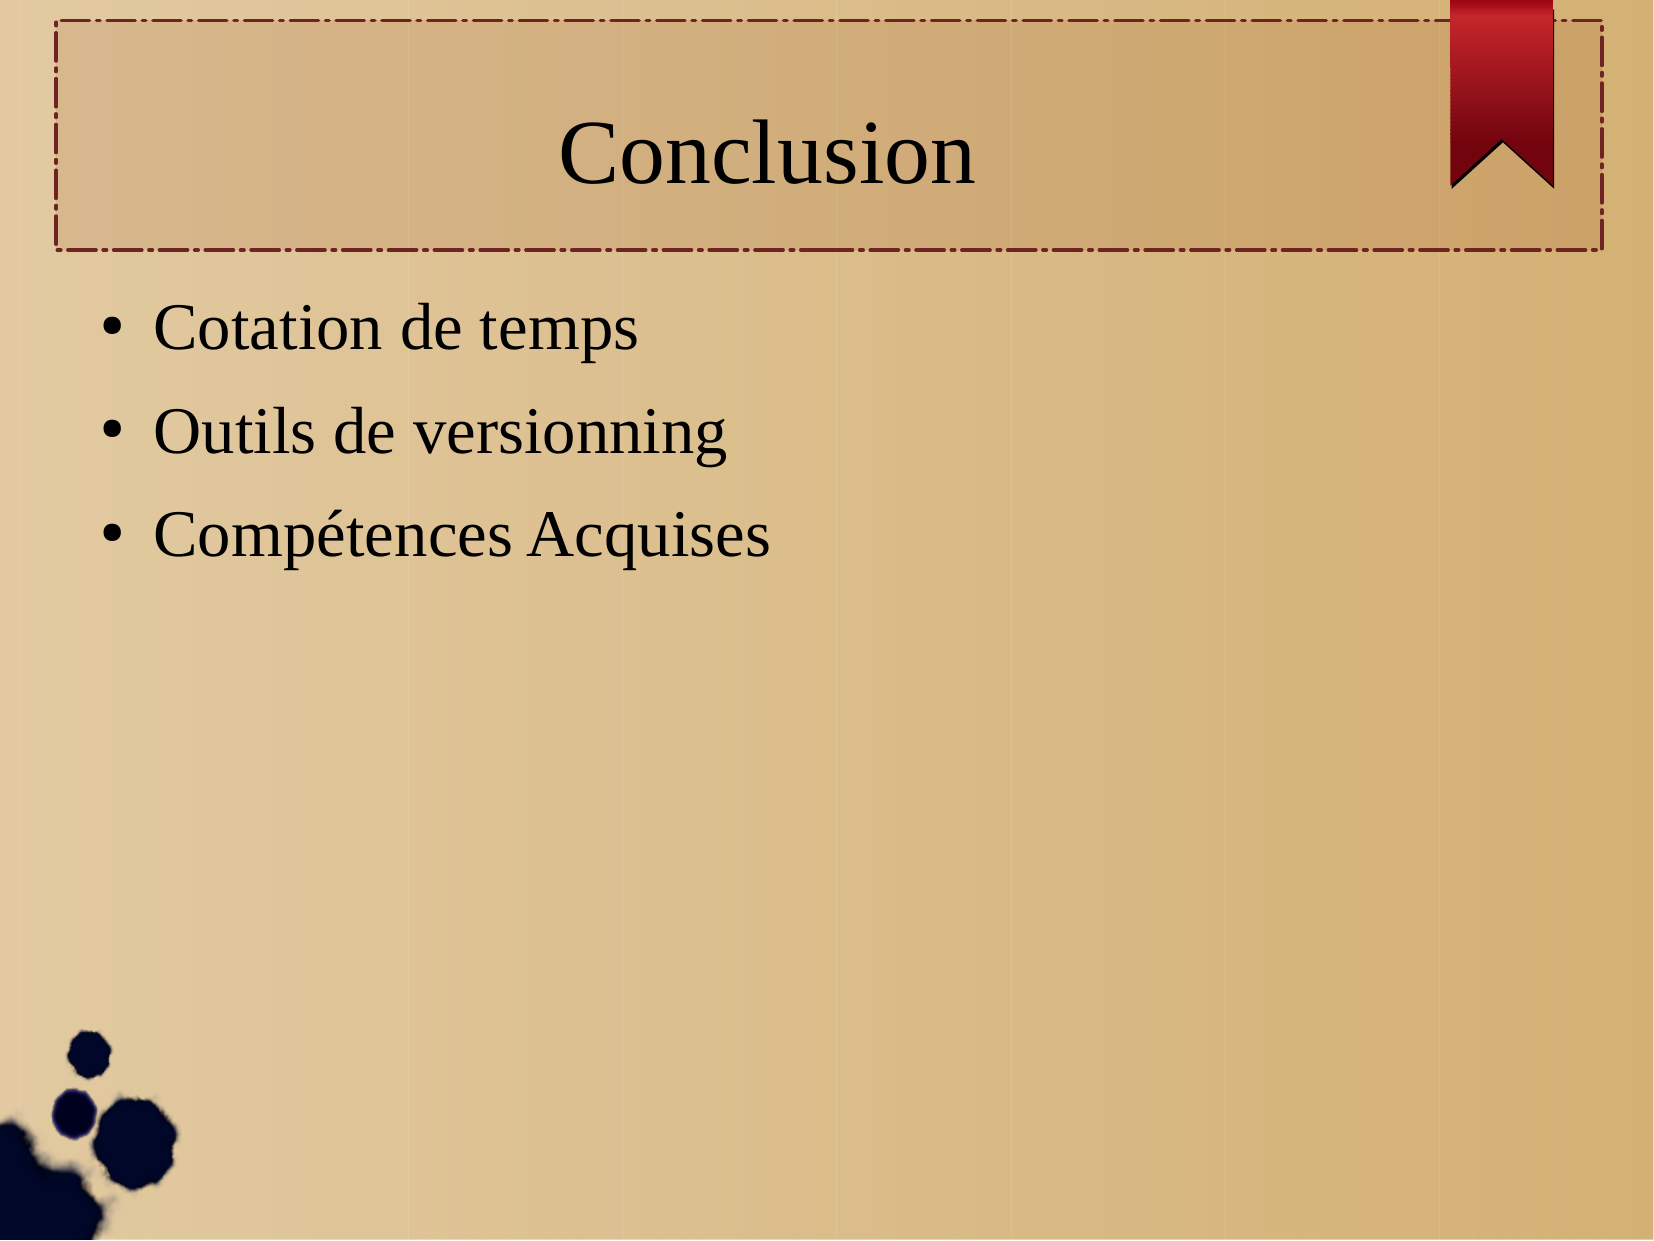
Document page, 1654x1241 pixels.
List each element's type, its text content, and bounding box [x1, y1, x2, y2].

title Conclusion [82, 49, 1453, 257]
list Cotation de temps Outils de versionning Compétences Acquises [82, 290, 1538, 1010]
